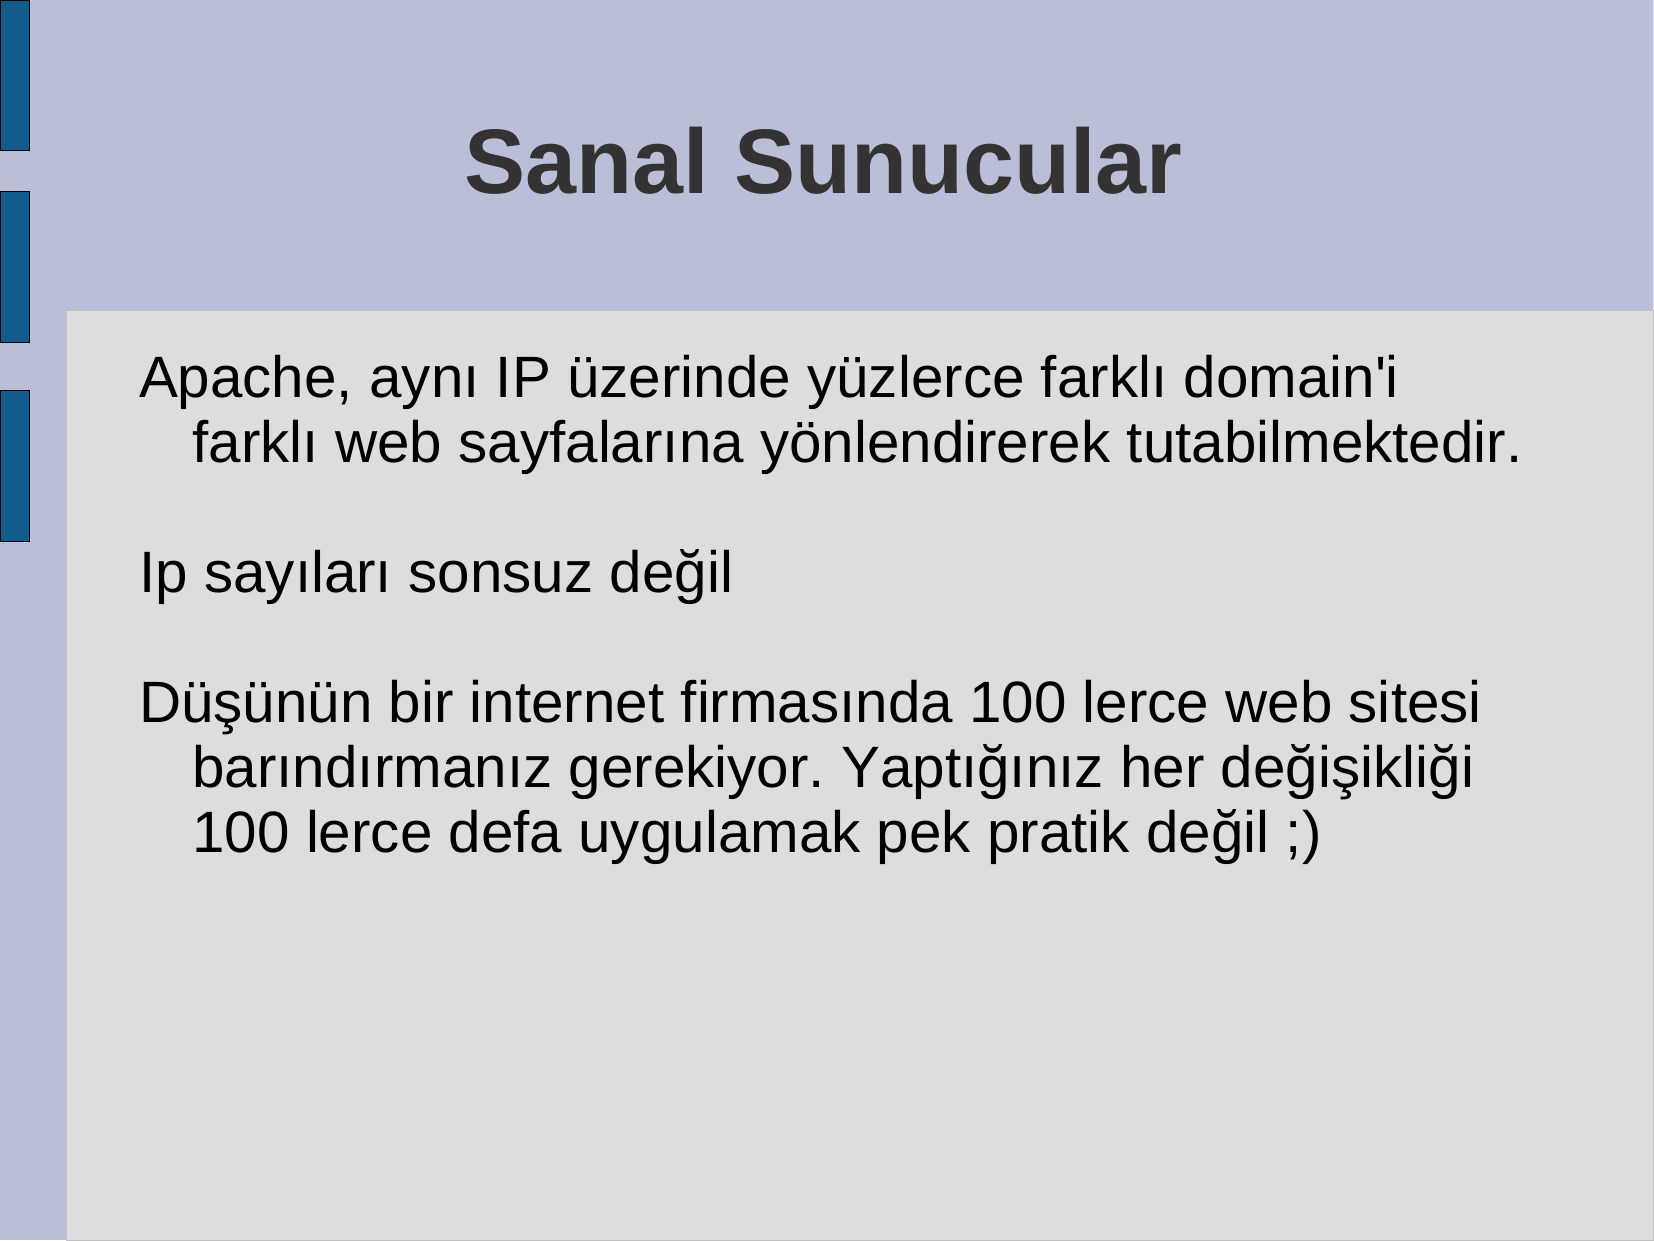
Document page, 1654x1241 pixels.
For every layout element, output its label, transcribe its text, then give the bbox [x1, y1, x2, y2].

list Apache, aynı IP üzerinde yüzlerce farklı domain'i farklı web sayfalarına yönlendirerek tutabilmektedir. Ip sayıları sonsuz değil Düşünün bir internet firmasında 100 lerce web sitesi barındırmanız gerekiyor. Yaptığınız her değişikliği 100 lerce defa uygulamak pek pratik değil ;) [121, 344, 1534, 1127]
title Sanal Sunucular [118, 58, 1531, 266]
